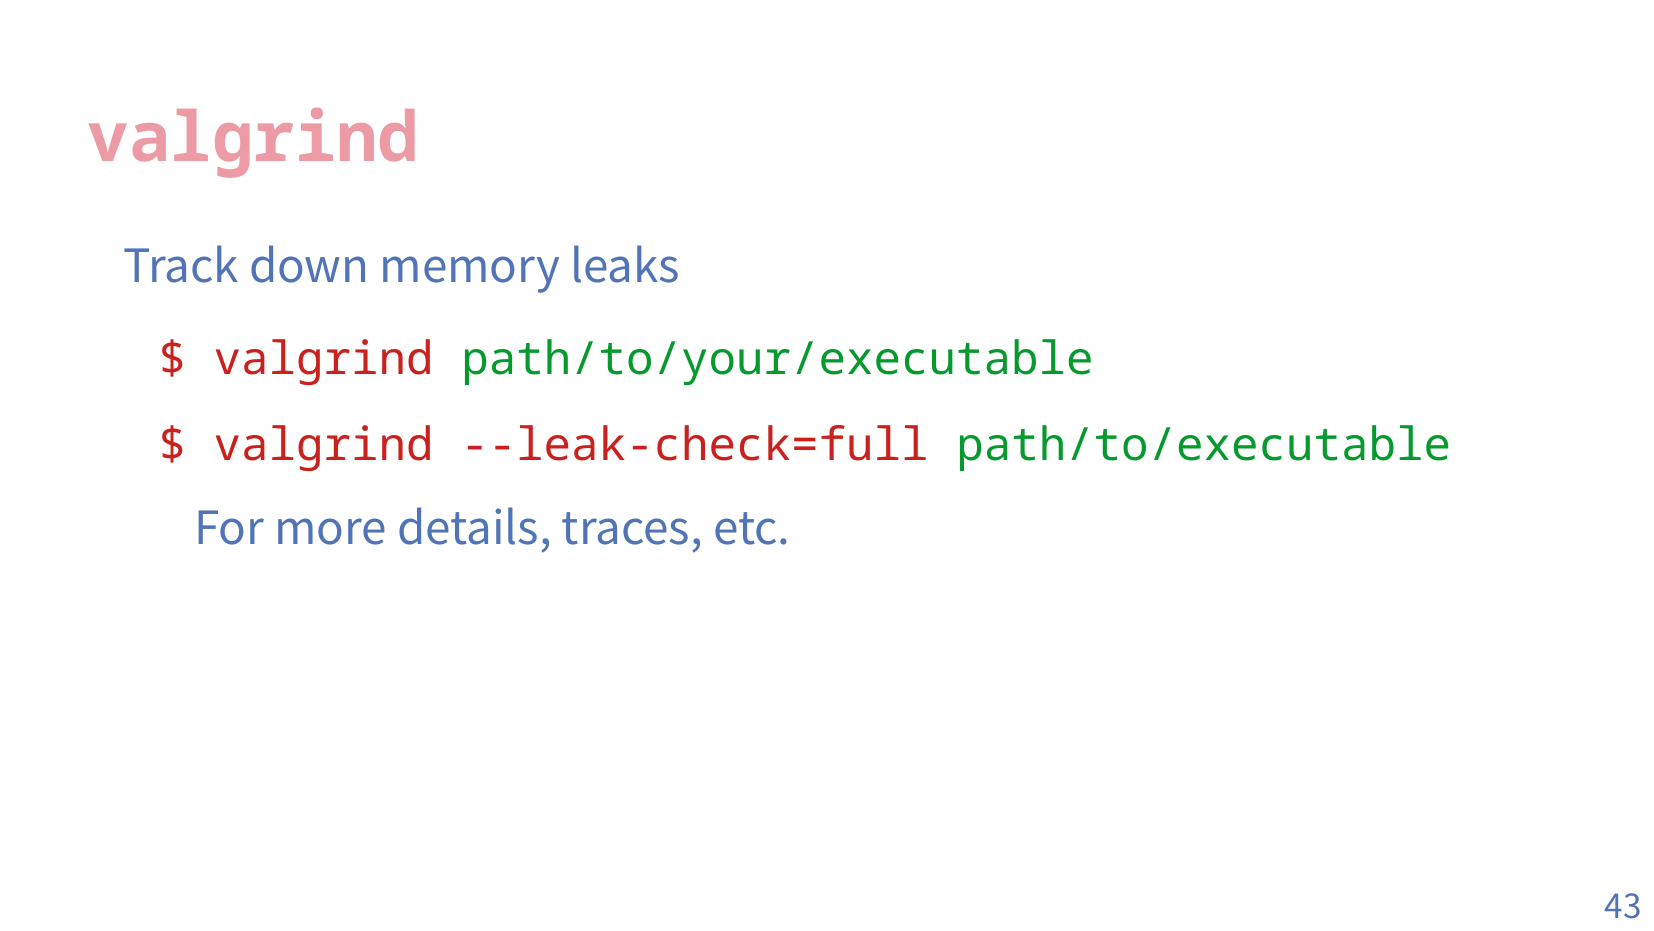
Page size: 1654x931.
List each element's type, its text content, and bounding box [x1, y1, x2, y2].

title valgrind [87, 93, 1563, 176]
list Track down memory leaks $ valgrind path/to/your/executable $ valgrind --leak-check=full path/to/executable For more details, traces, etc. [87, 229, 1553, 840]
